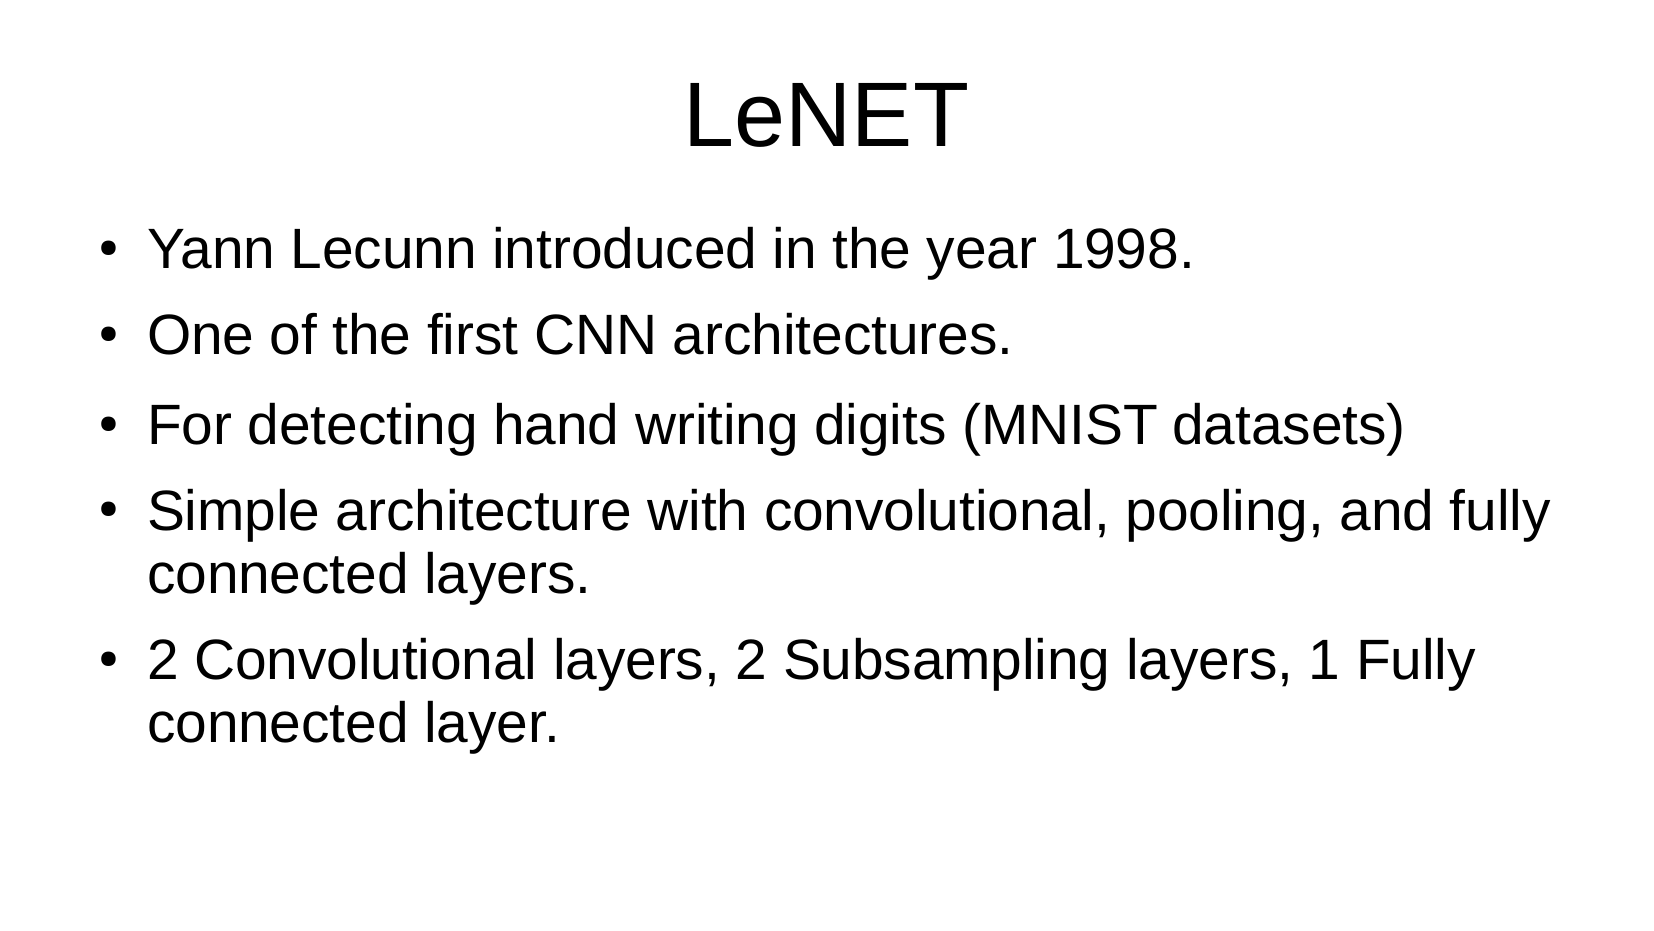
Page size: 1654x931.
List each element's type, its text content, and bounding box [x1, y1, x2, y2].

title LeNET [82, 37, 1571, 193]
list Yann Lecunn introduced in the year 1998. One of the first CNN architectures. For detecting hand writing digits (MNIST datasets) Simple architecture with convolutional, pooling, and fully connected layers. 2 Convolutional layers, 2 Subsampling layers, 1 Fully connected layer. [82, 217, 1571, 758]
